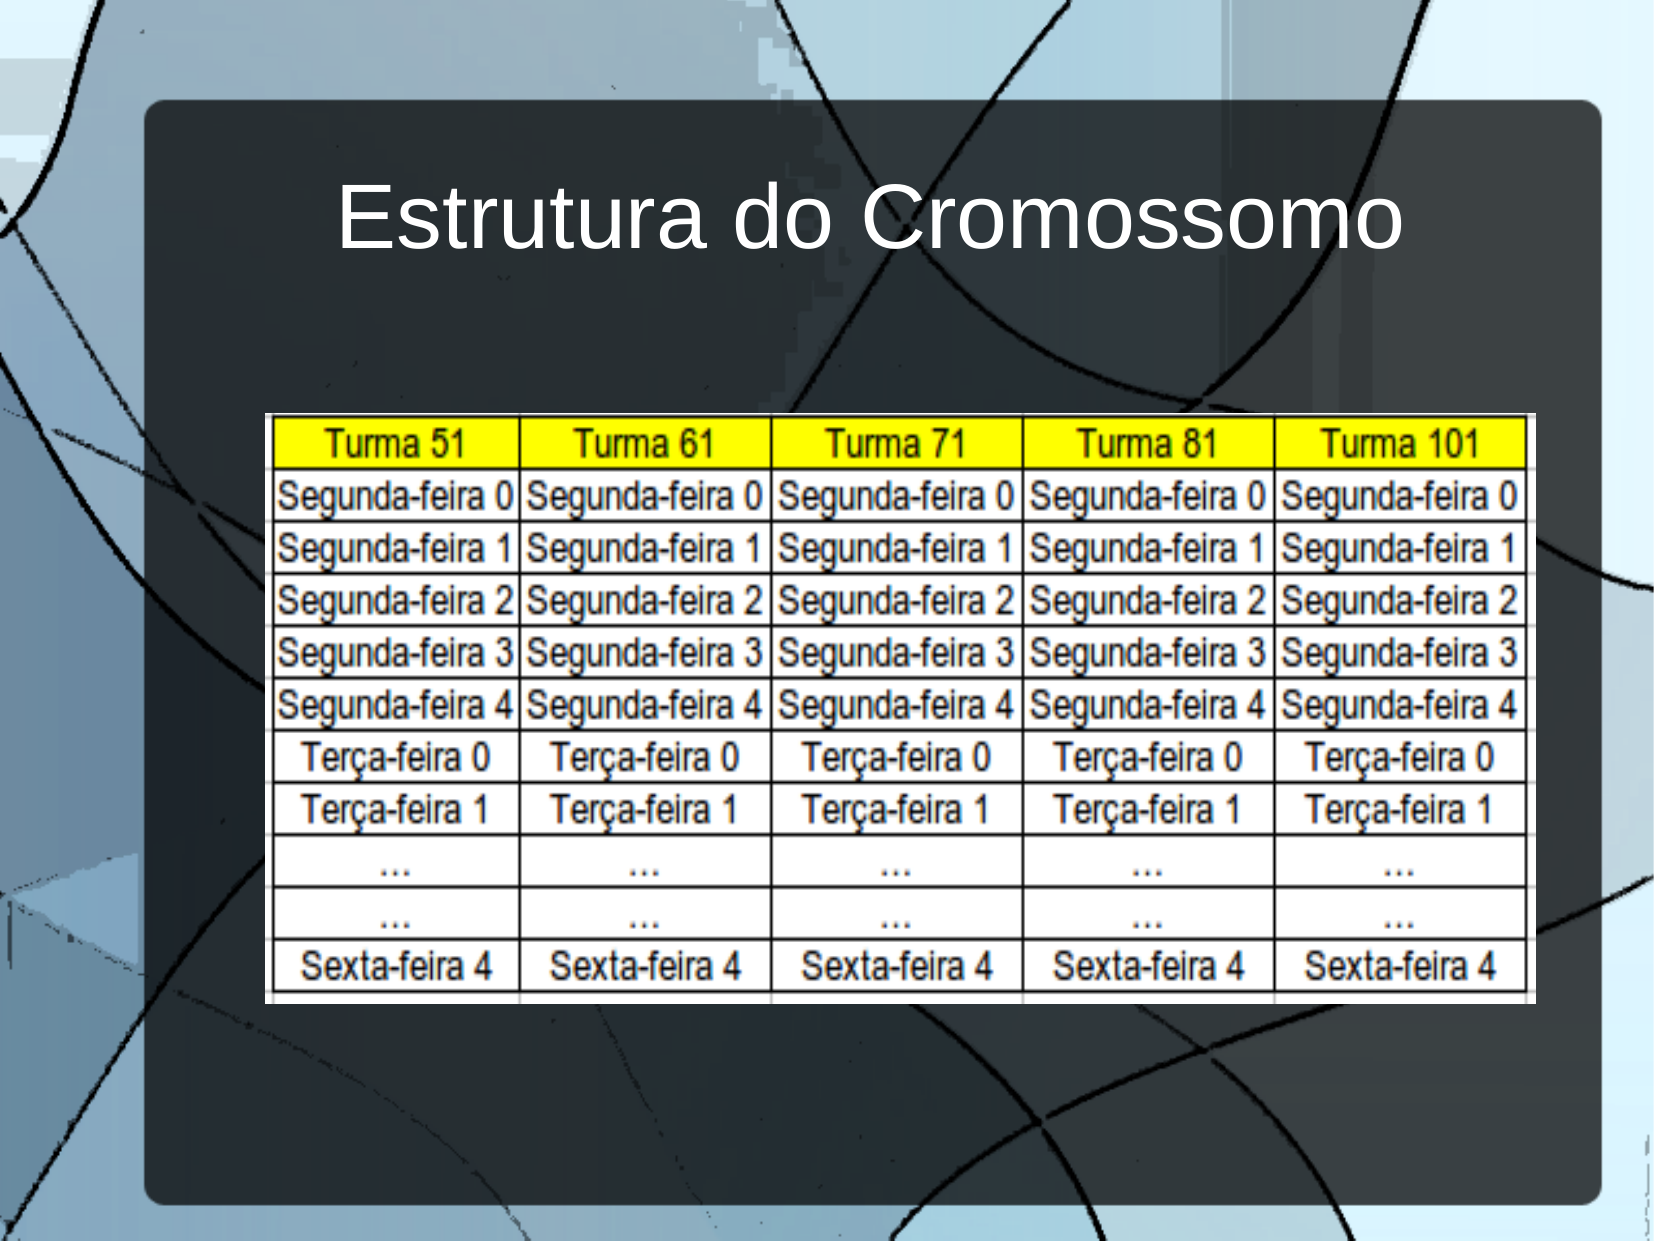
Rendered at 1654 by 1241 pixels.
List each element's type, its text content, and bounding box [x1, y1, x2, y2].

title Estrutura do Cromossomo [159, 115, 1583, 318]
picture [0, 0, 1654, 1241]
